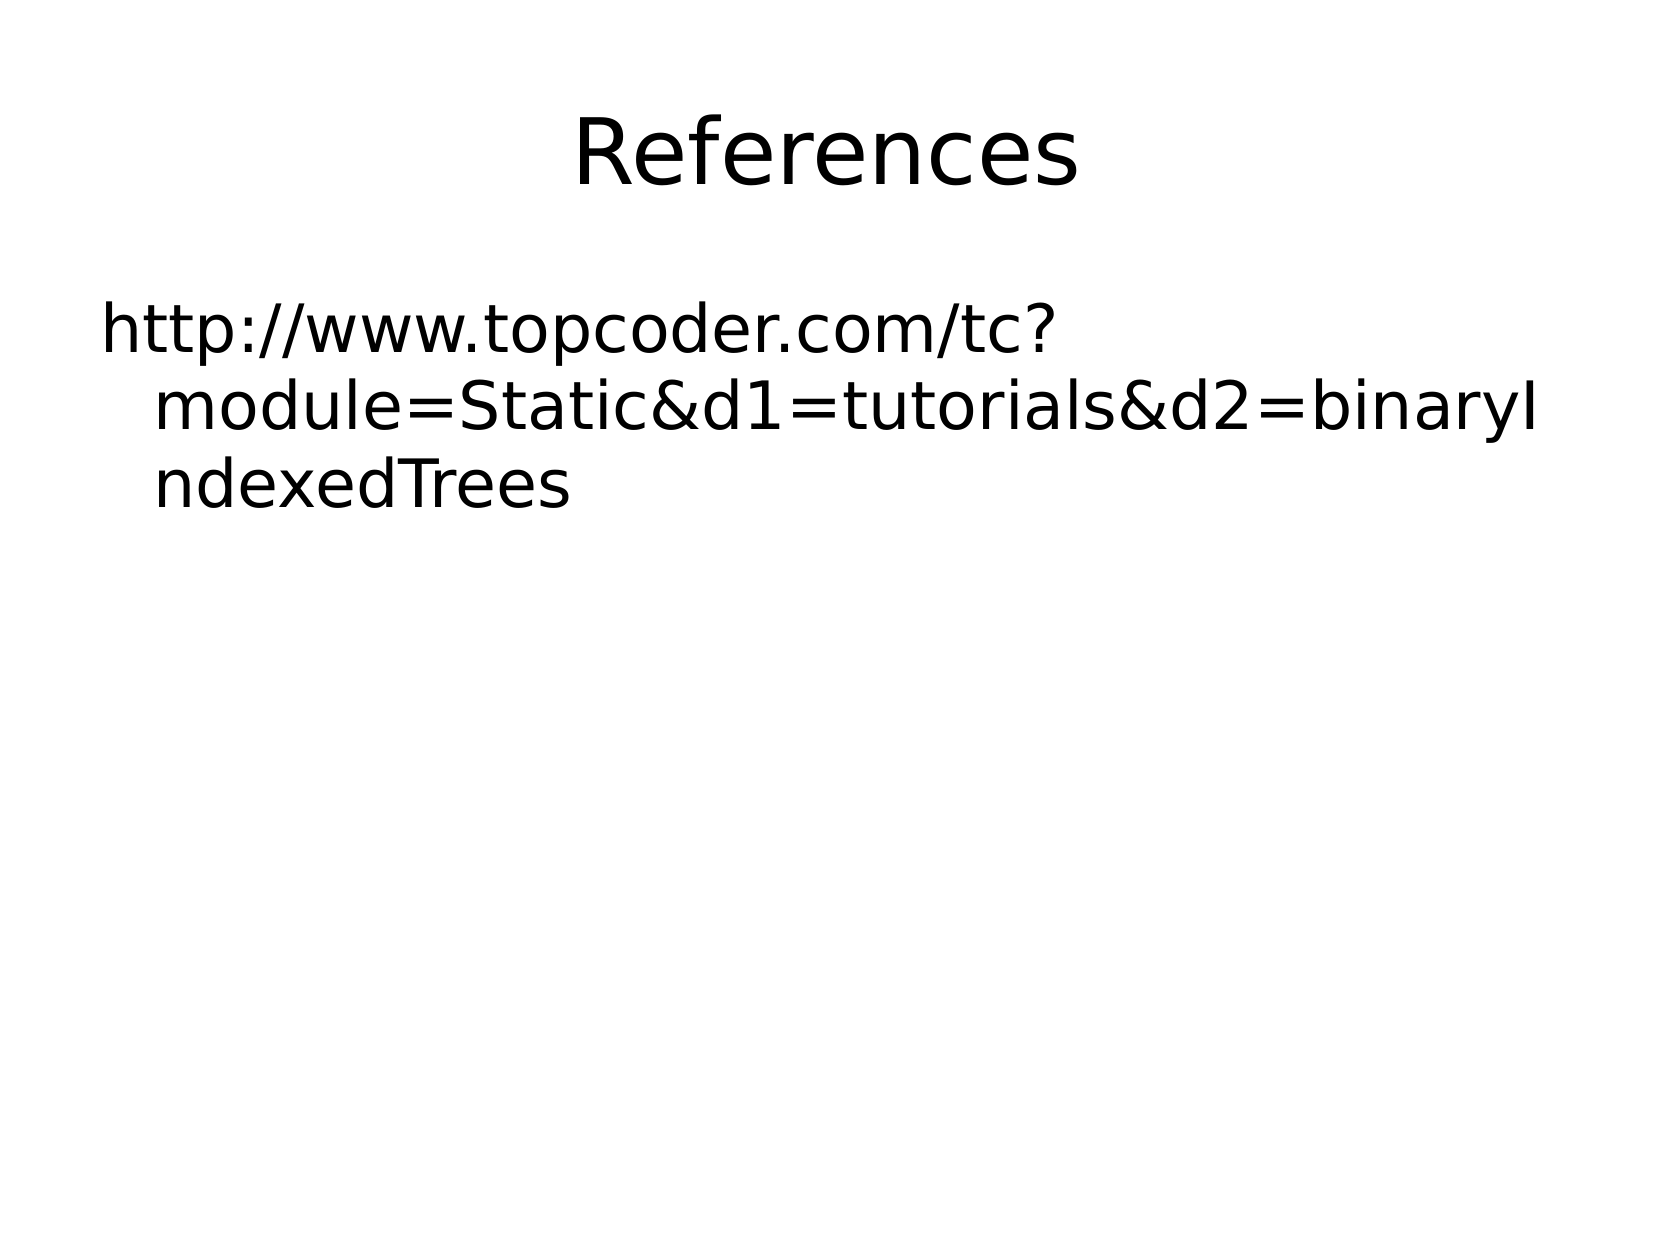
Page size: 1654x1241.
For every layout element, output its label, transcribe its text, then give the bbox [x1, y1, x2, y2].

title References [82, 56, 1571, 250]
list http://www.topcoder.com/tc?module=Static&d1=tutorials&d2=binaryIndexedTrees [82, 290, 1571, 1094]
